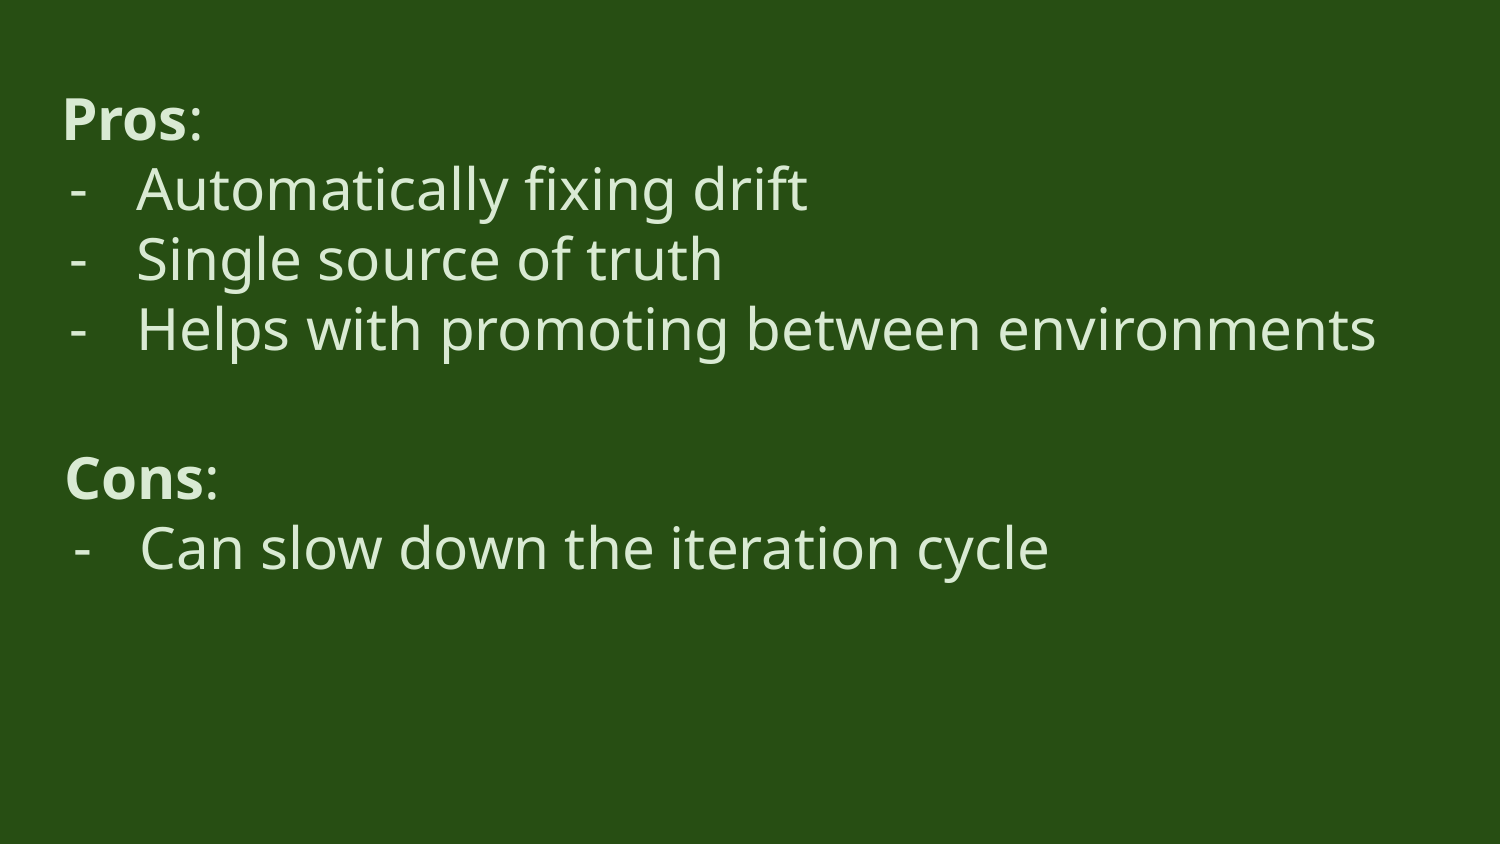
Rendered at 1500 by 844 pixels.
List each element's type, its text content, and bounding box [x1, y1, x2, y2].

text_box Cons: Can slow down the iteration cycle [49, 390, 1375, 832]
text_box Pros: Automatically fixing drift Single source of truth Helps with promoting between environments [46, 32, 1486, 361]
